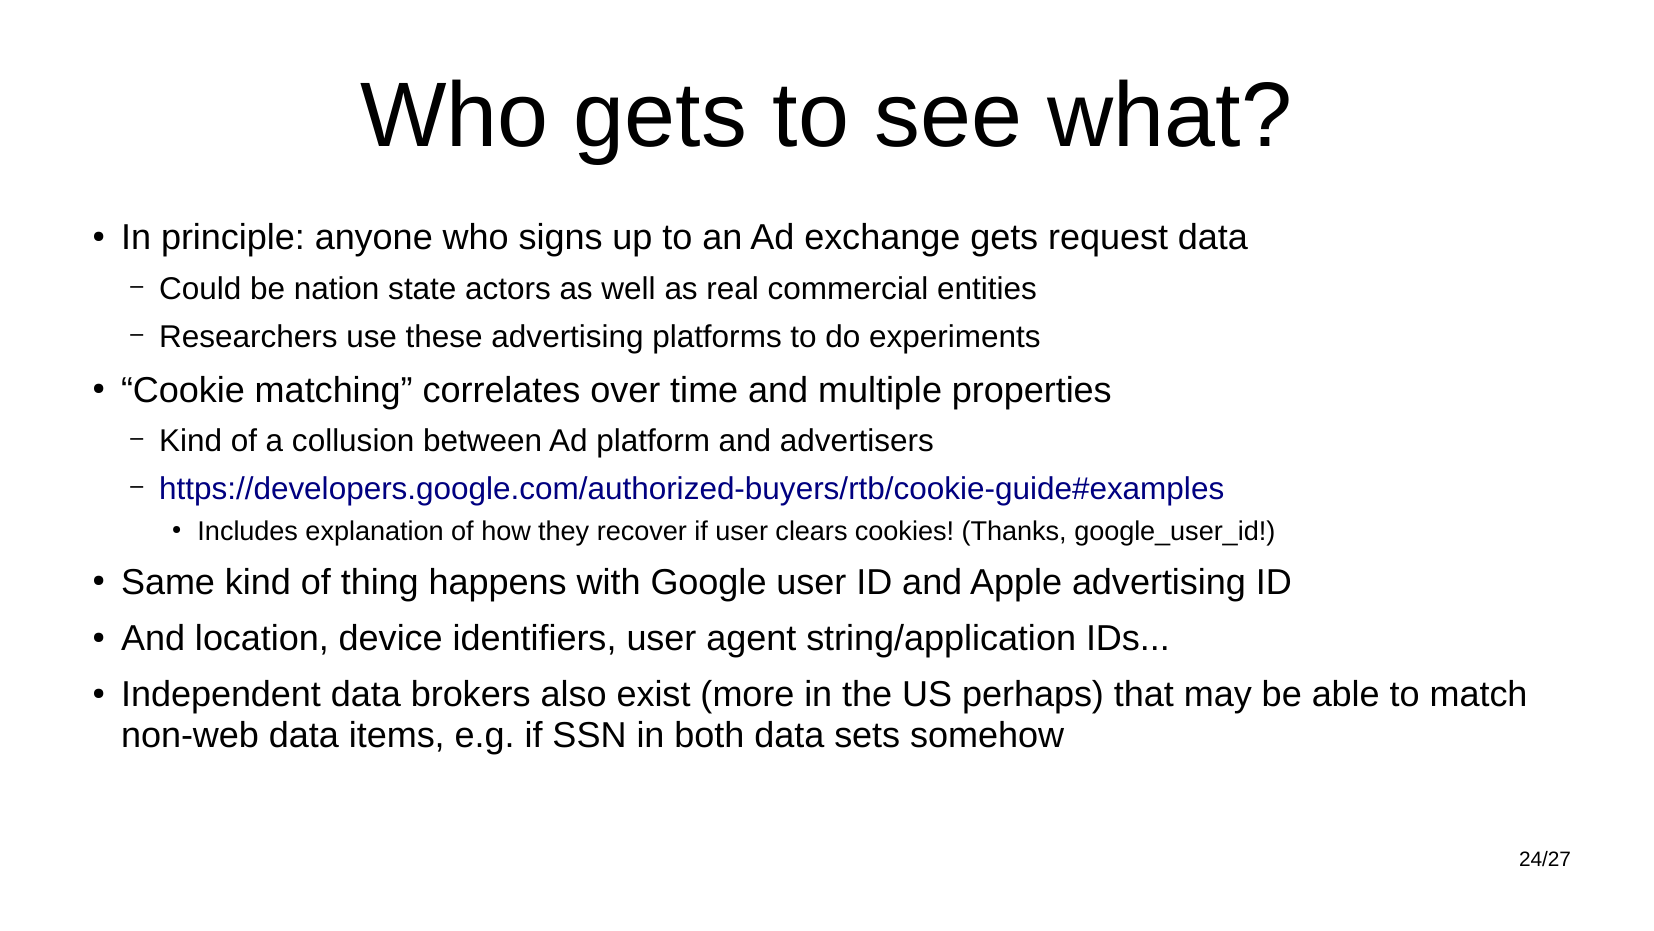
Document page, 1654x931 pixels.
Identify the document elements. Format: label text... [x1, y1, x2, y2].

title Who gets to see what? [82, 37, 1571, 193]
list In principle: anyone who signs up to an Ad exchange gets request data Could be nation state actors as well as real commercial entities Researchers use these advertising platforms to do experiments “Cookie matching” correlates over time and multiple properties Kind of a collusion between Ad platform and advertisers https://developers.google.com/authorized-buyers/rtb/cookie-guide#examples Includes explanation of how they recover if user clears cookies! (Thanks, google_user_id!) Same kind of thing happens with Google user ID and Apple advertising ID And location, device identifiers, user agent string/application IDs... Independent data brokers also exist (more in the US perhaps) that may be able to match non-web data items, e.g. if SSN in both data sets somehow [82, 217, 1571, 758]
